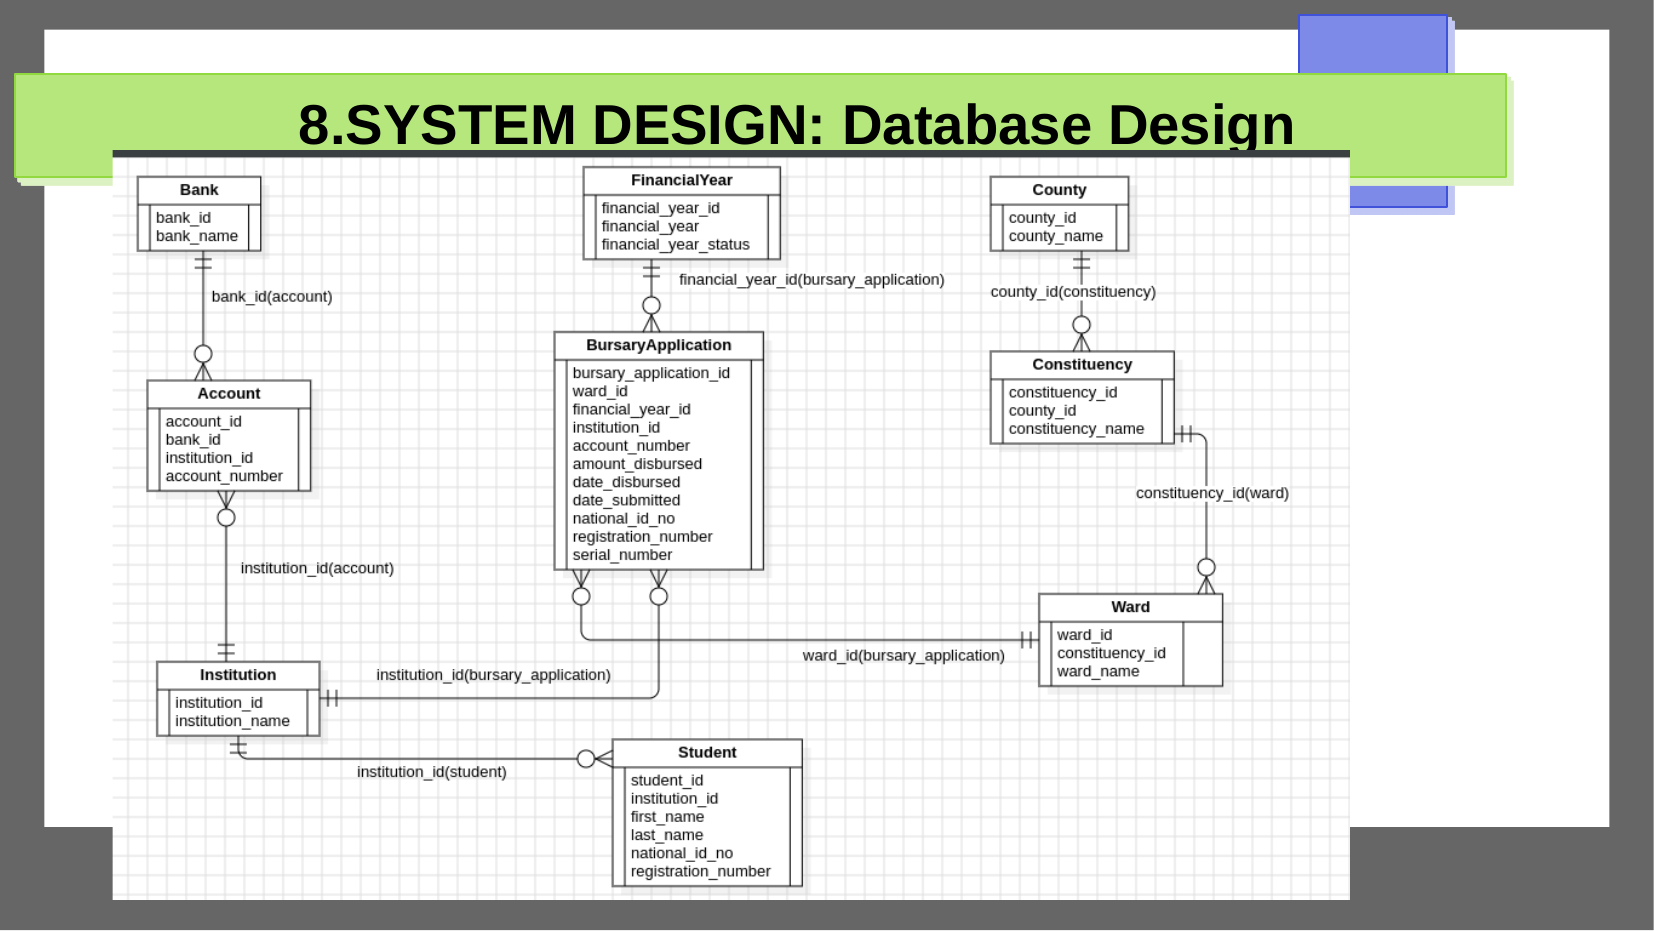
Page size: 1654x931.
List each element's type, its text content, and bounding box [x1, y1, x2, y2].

title 8.SYSTEM DESIGN: Database Design [88, 73, 1506, 178]
picture [112, 150, 1350, 900]
